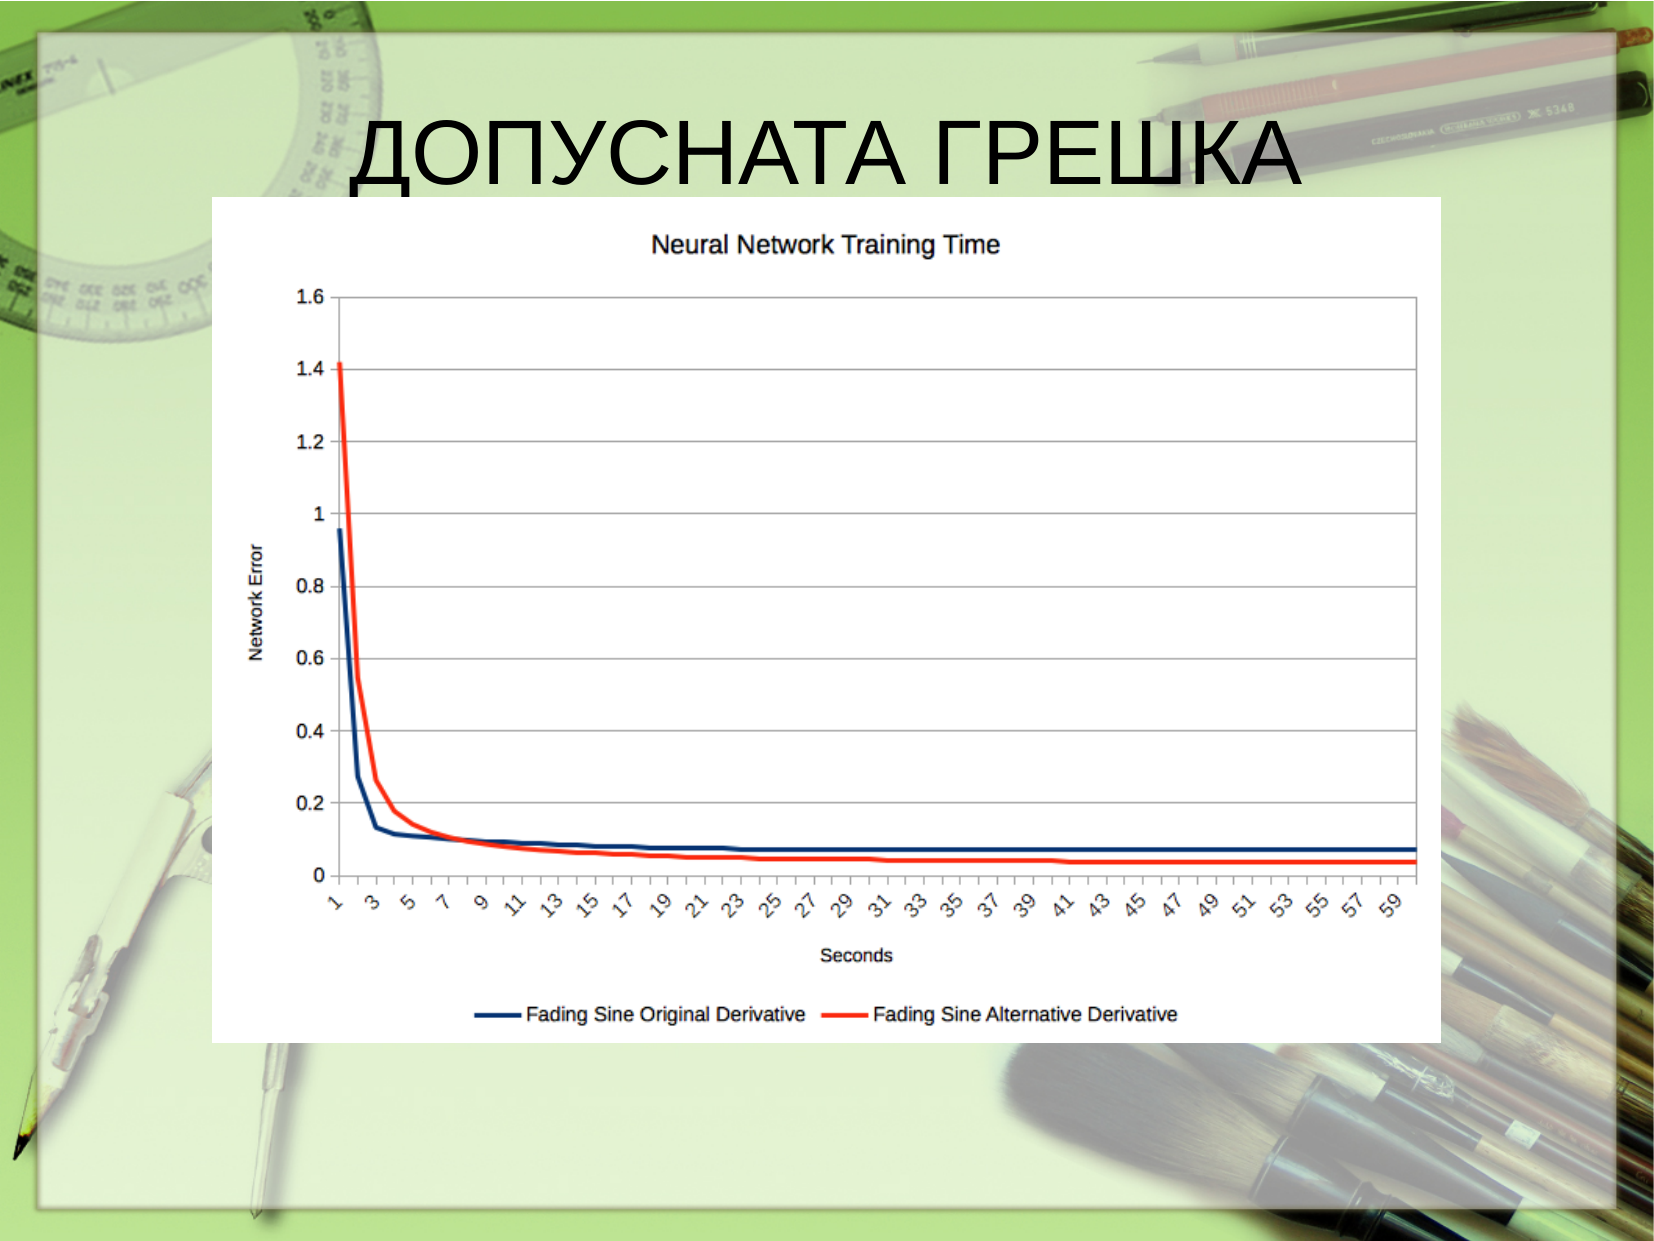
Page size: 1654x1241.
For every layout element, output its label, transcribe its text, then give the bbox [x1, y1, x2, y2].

title ДОПУСНАТА ГРЕШКА [82, 49, 1571, 257]
picture [0, 1, 1654, 1241]
